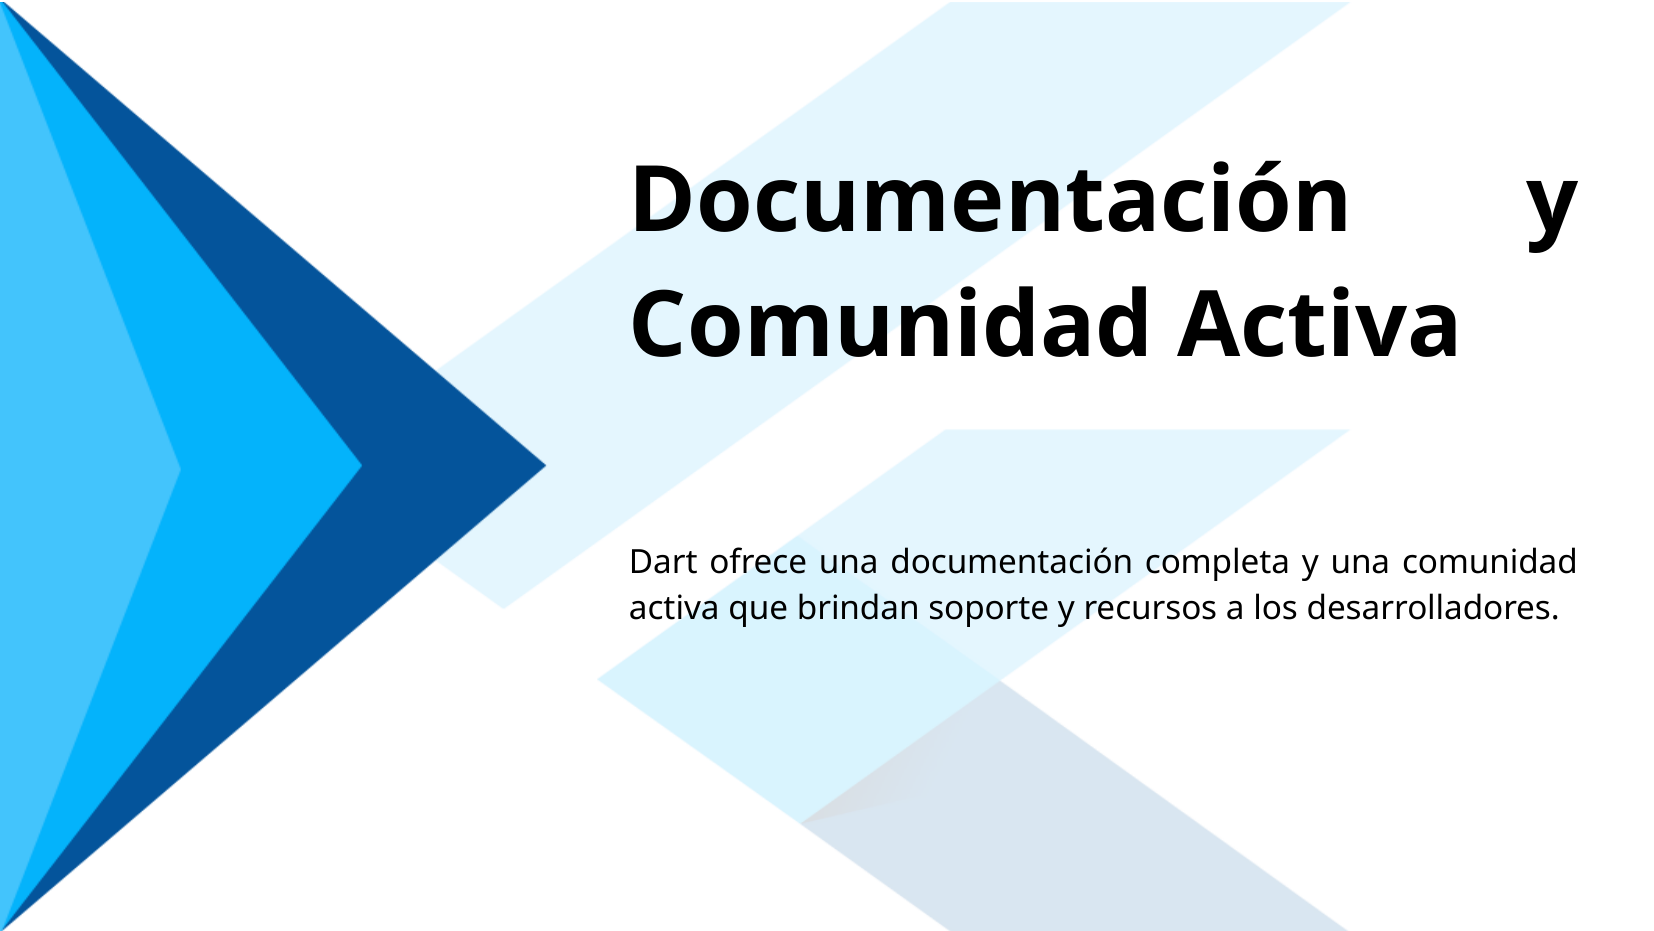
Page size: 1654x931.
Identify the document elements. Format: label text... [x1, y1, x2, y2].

text_box Documentación y Comunidad Activa [614, 126, 1595, 402]
picture [0, 2, 1654, 931]
text_box Dart ofrece una documentación completa y una comunidad activa que brindan soporte y recursos a los desarrolladores. [614, 531, 1595, 813]
